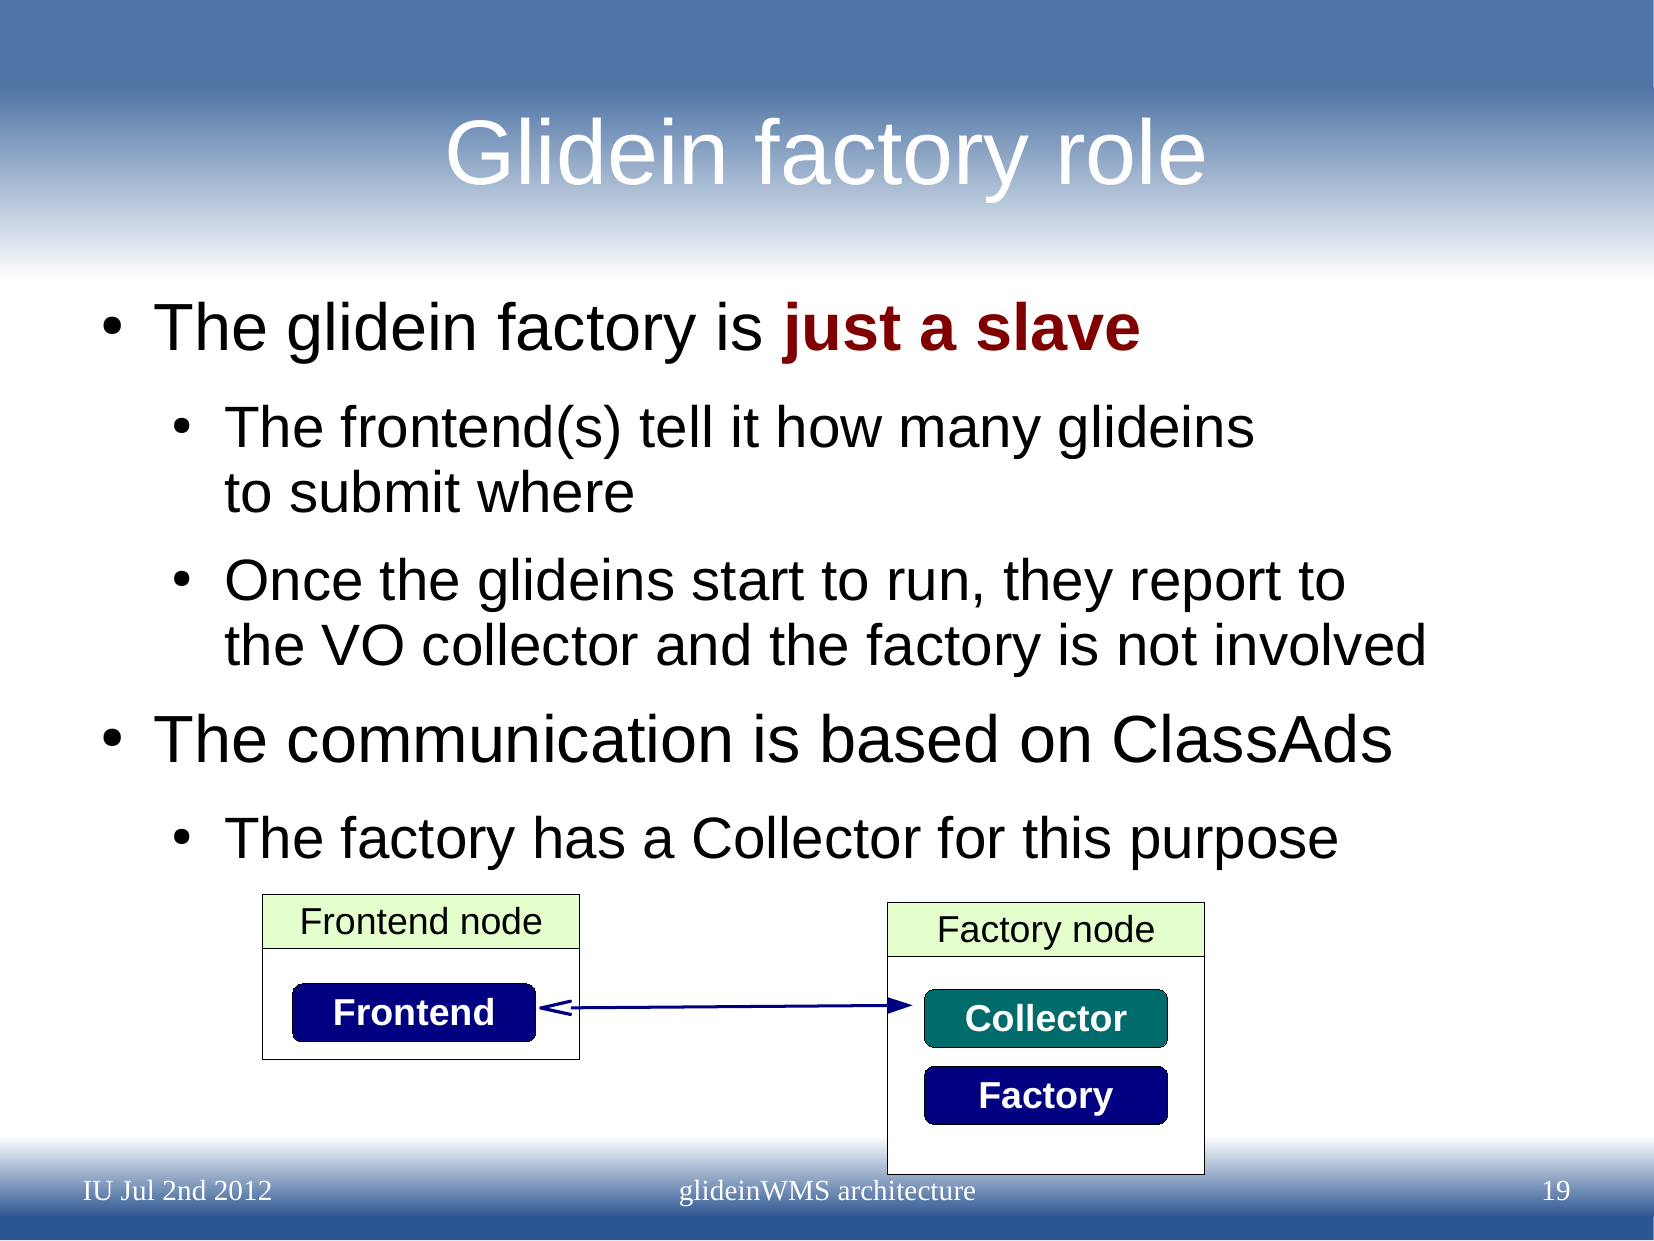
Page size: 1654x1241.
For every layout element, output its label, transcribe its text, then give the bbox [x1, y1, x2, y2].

text_box Frontend node [262, 894, 580, 949]
text_box Frontend [292, 983, 536, 1042]
text_box [262, 949, 580, 1060]
text_box Collector [924, 989, 1168, 1048]
text_box [887, 957, 1205, 1175]
list The glidein factory is just a slave The frontend(s) tell it how many glideins to submit where Once the glideins start to run, they report to the VO collector and the factory is not involved The communication is based on ClassAds The factory has a Collector for this purpose [82, 290, 1571, 1109]
text_box Factory node [887, 902, 1205, 957]
title Glidein factory role [82, 56, 1571, 250]
text_box Factory [924, 1066, 1168, 1125]
